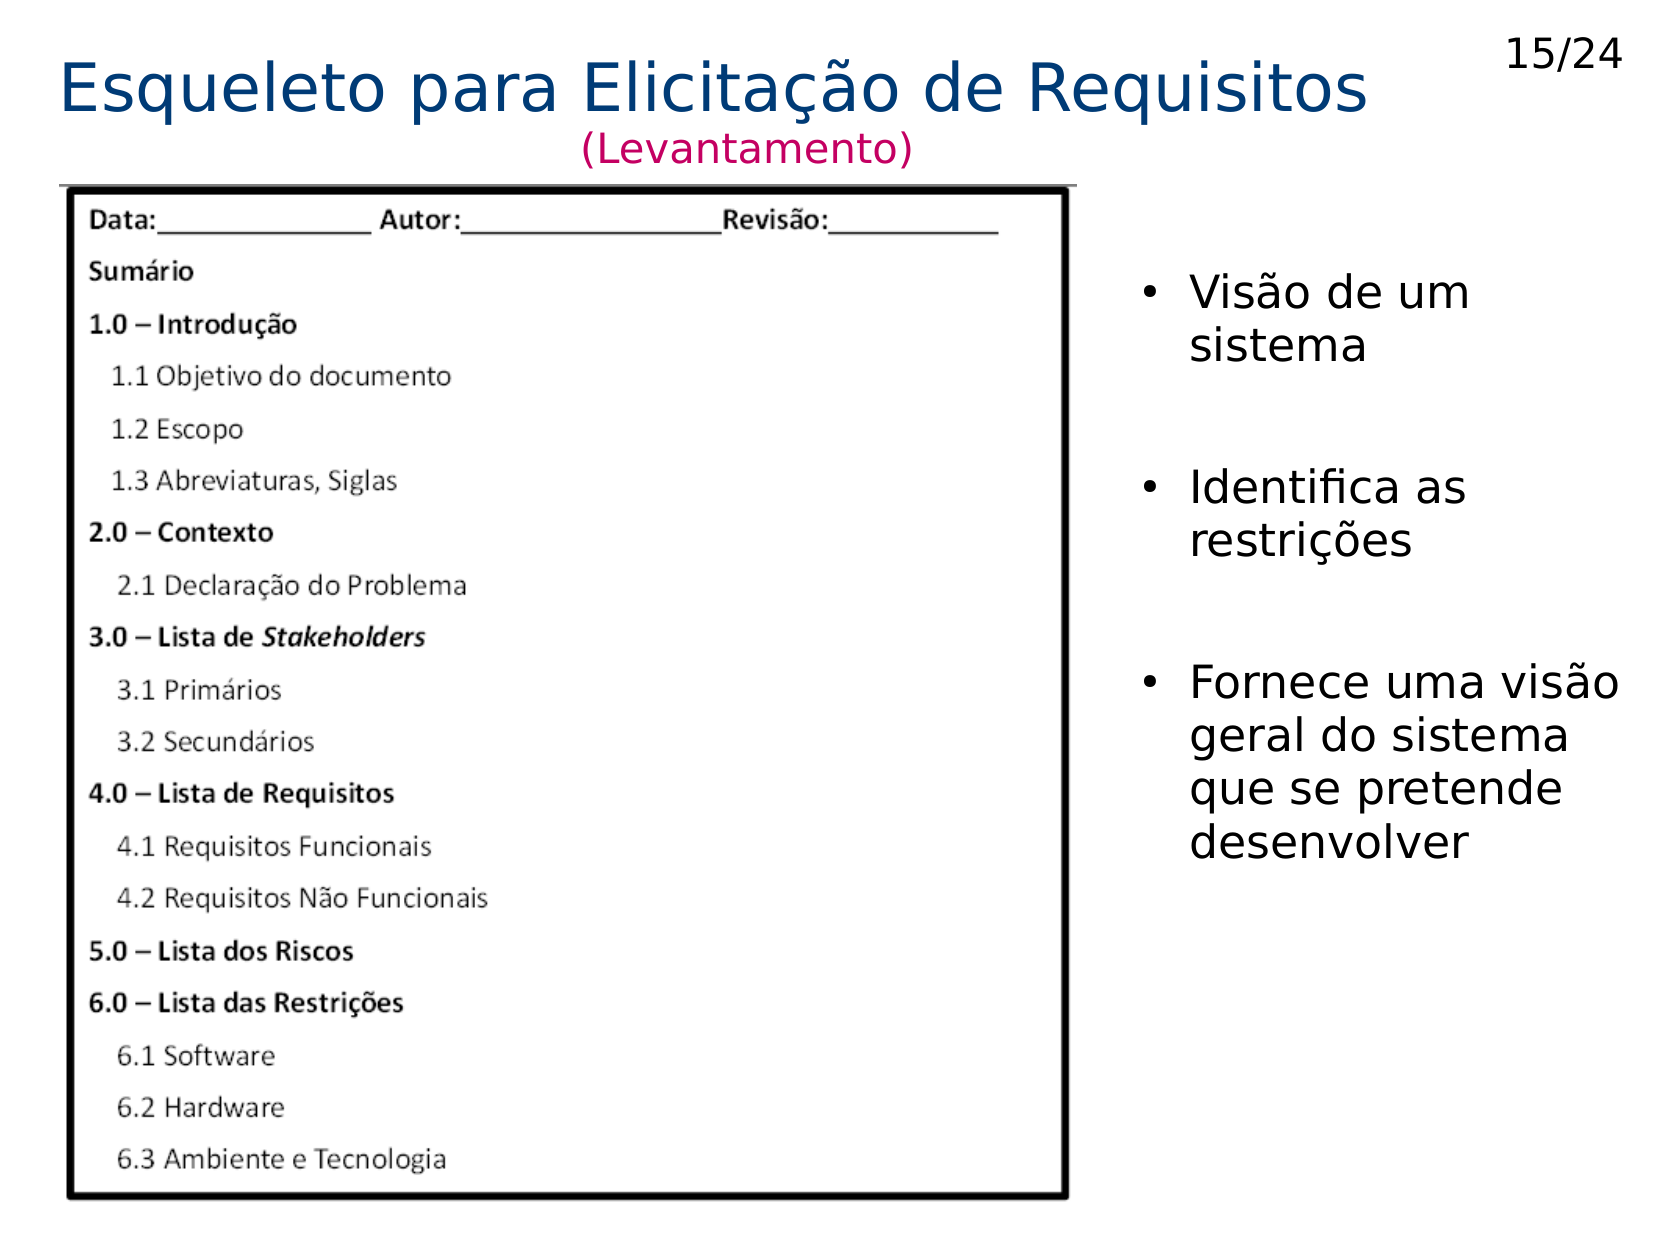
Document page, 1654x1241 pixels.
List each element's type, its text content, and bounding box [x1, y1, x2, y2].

text_box (Levantamento) [565, 117, 946, 230]
title Esqueleto para Elicitação de Requisitos [59, 29, 1506, 148]
list Visão de um sistema Identifica as restrições Fornece uma visão geral do sistema que se pretende desenvolver [1141, 265, 1625, 1211]
picture [59, 184, 1077, 1211]
